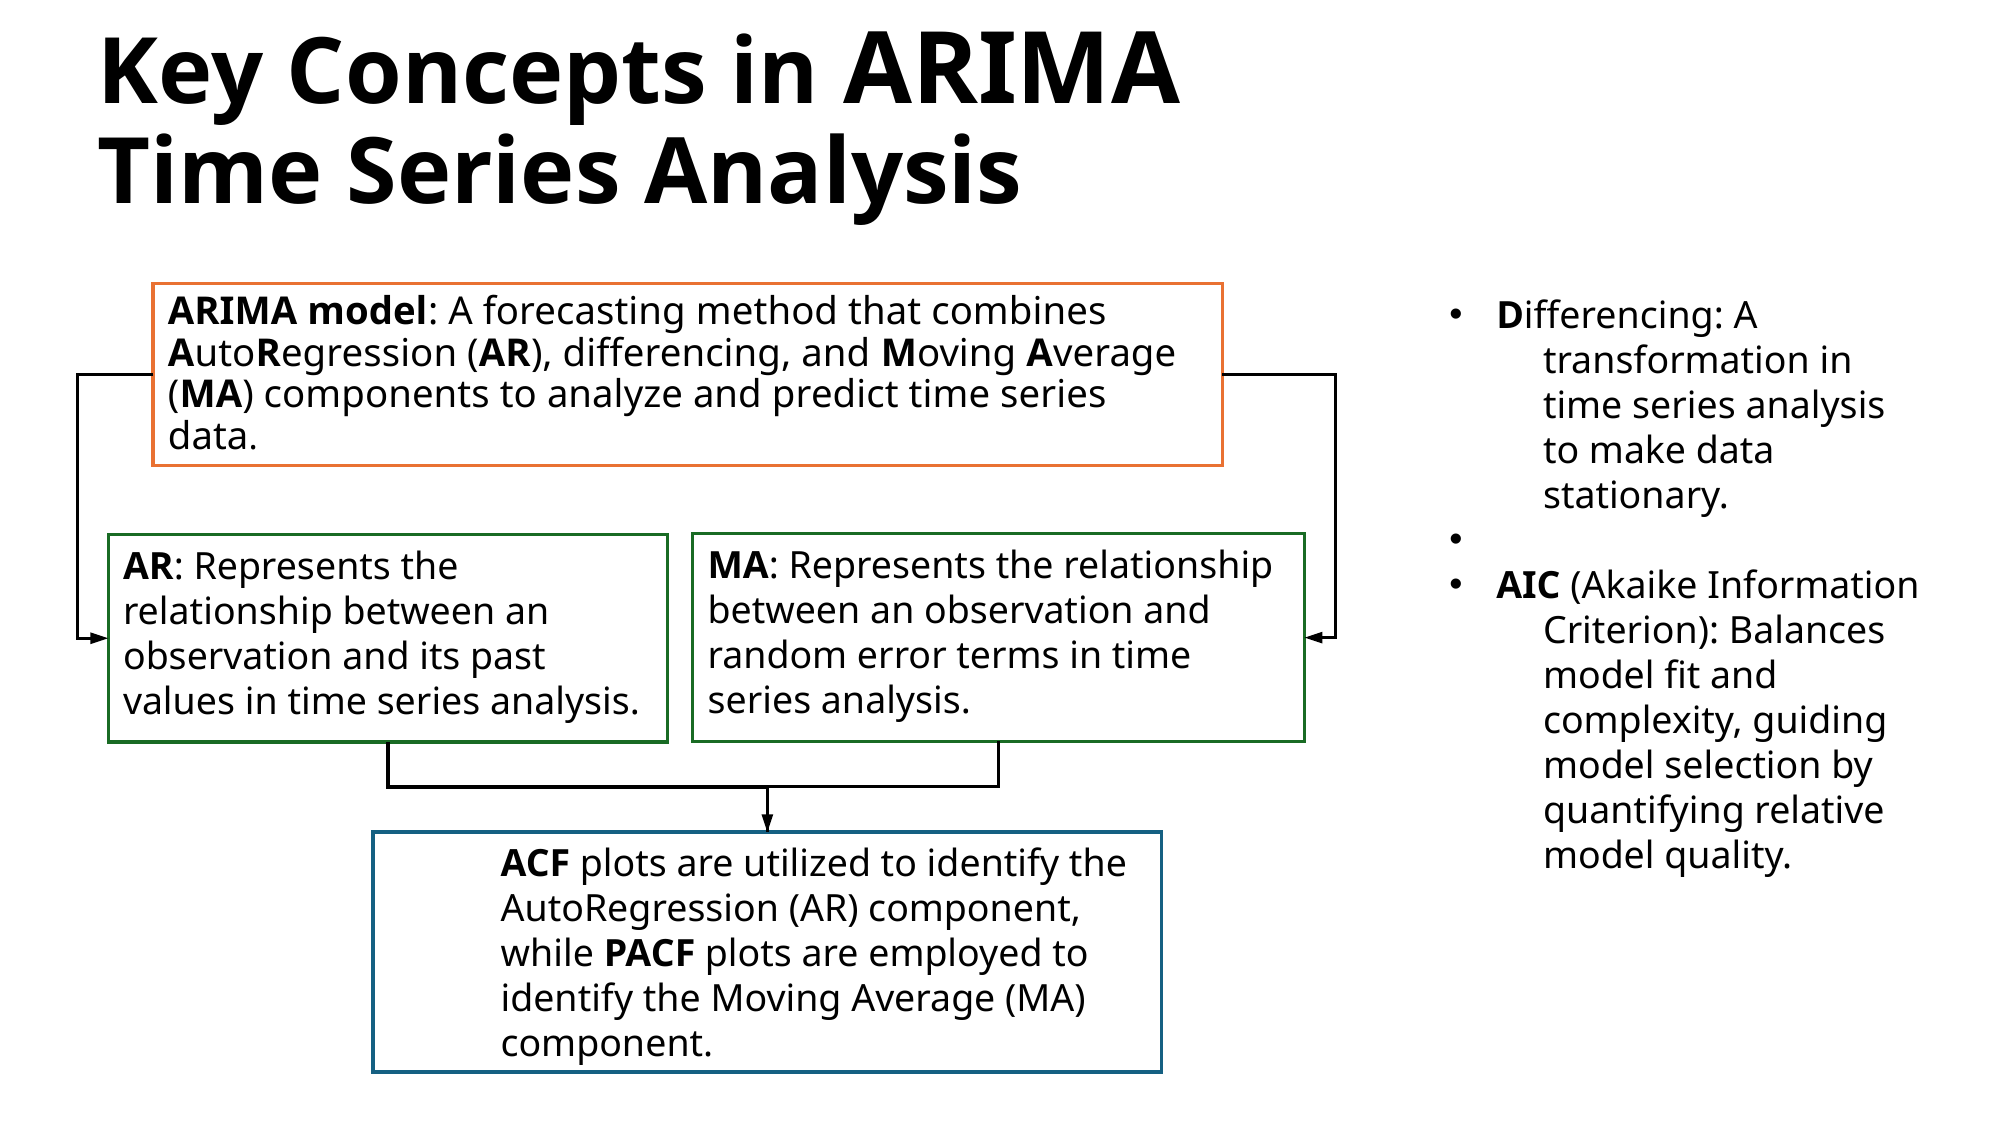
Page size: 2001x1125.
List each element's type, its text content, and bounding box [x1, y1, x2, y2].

title Key Concepts in ARIMA Time Series Analysis [82, 0, 1423, 241]
text_box Differencing: A transformation in time series analysis to make data stationary. AIC (Akaike Information Criterion): Balances model fit and complexity, guiding model selection by quantifying relative model quality. [1321, 283, 1947, 754]
text_box MA: Represents the relationship between an observation and random error terms in time series analysis. [692, 533, 1305, 742]
text_box ACF plots are utilized to identify the AutoRegression (AR) component, while PACF plots are employed to identify the Moving Average (MA) component. [372, 831, 1162, 1029]
text_box AR: Represents the relationship between an observation and its past values in time series analysis. [108, 534, 668, 742]
text_box ARIMA model: A forecasting method that combines AutoRegression (AR), differencing, and Moving Average (MA) components to analyze and predict time series data. [153, 283, 1223, 466]
